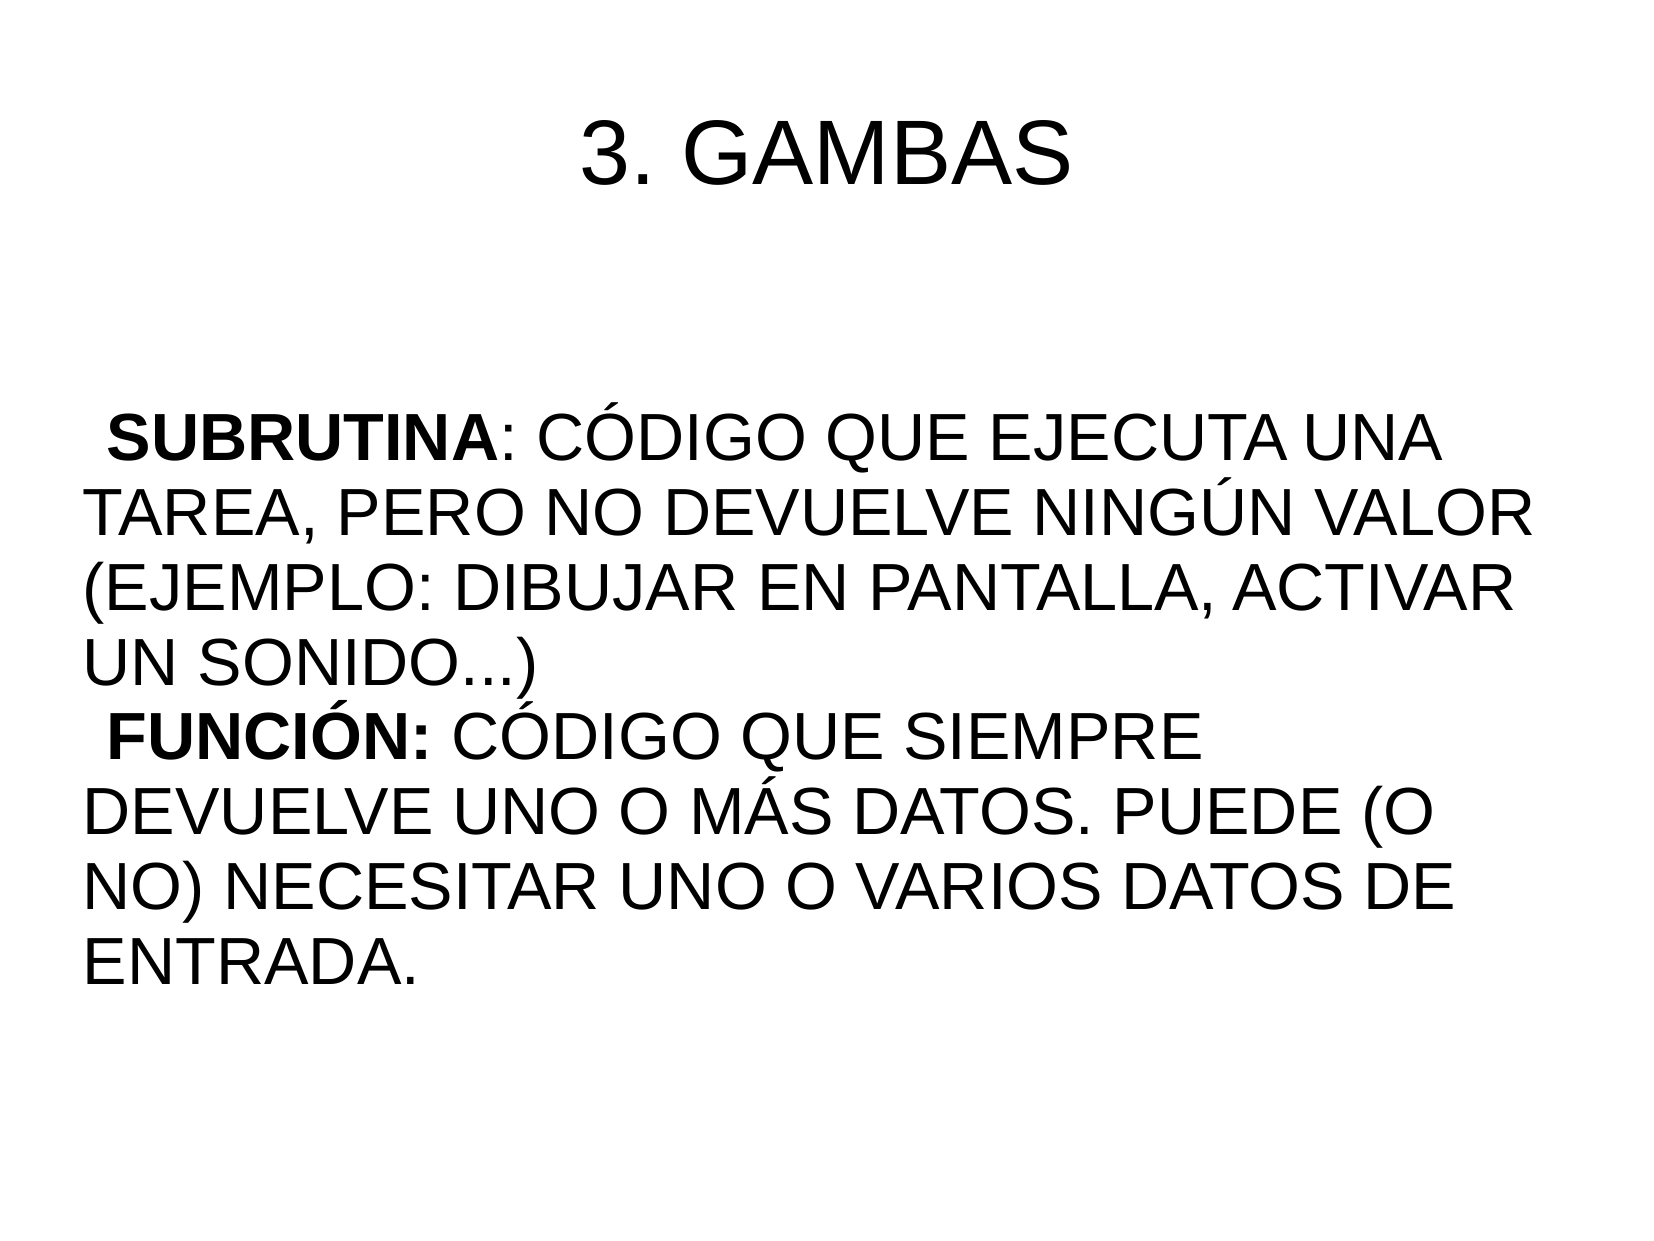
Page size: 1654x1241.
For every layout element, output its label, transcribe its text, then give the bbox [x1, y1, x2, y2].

subtitle SUBRUTINA: CÓDIGO QUE EJECUTA UNA TAREA, PERO NO DEVUELVE NINGÚN VALOR (EJEMPLO: DIBUJAR EN PANTALLA, ACTIVAR UN SONIDO...) FUNCIÓN: CÓDIGO QUE SIEMPRE DEVUELVE UNO O MÁS DATOS. PUEDE (O NO) NECESITAR UNO O VARIOS DATOS DE ENTRADA. [82, 290, 1571, 1109]
title 3. GAMBAS [82, 49, 1571, 257]
